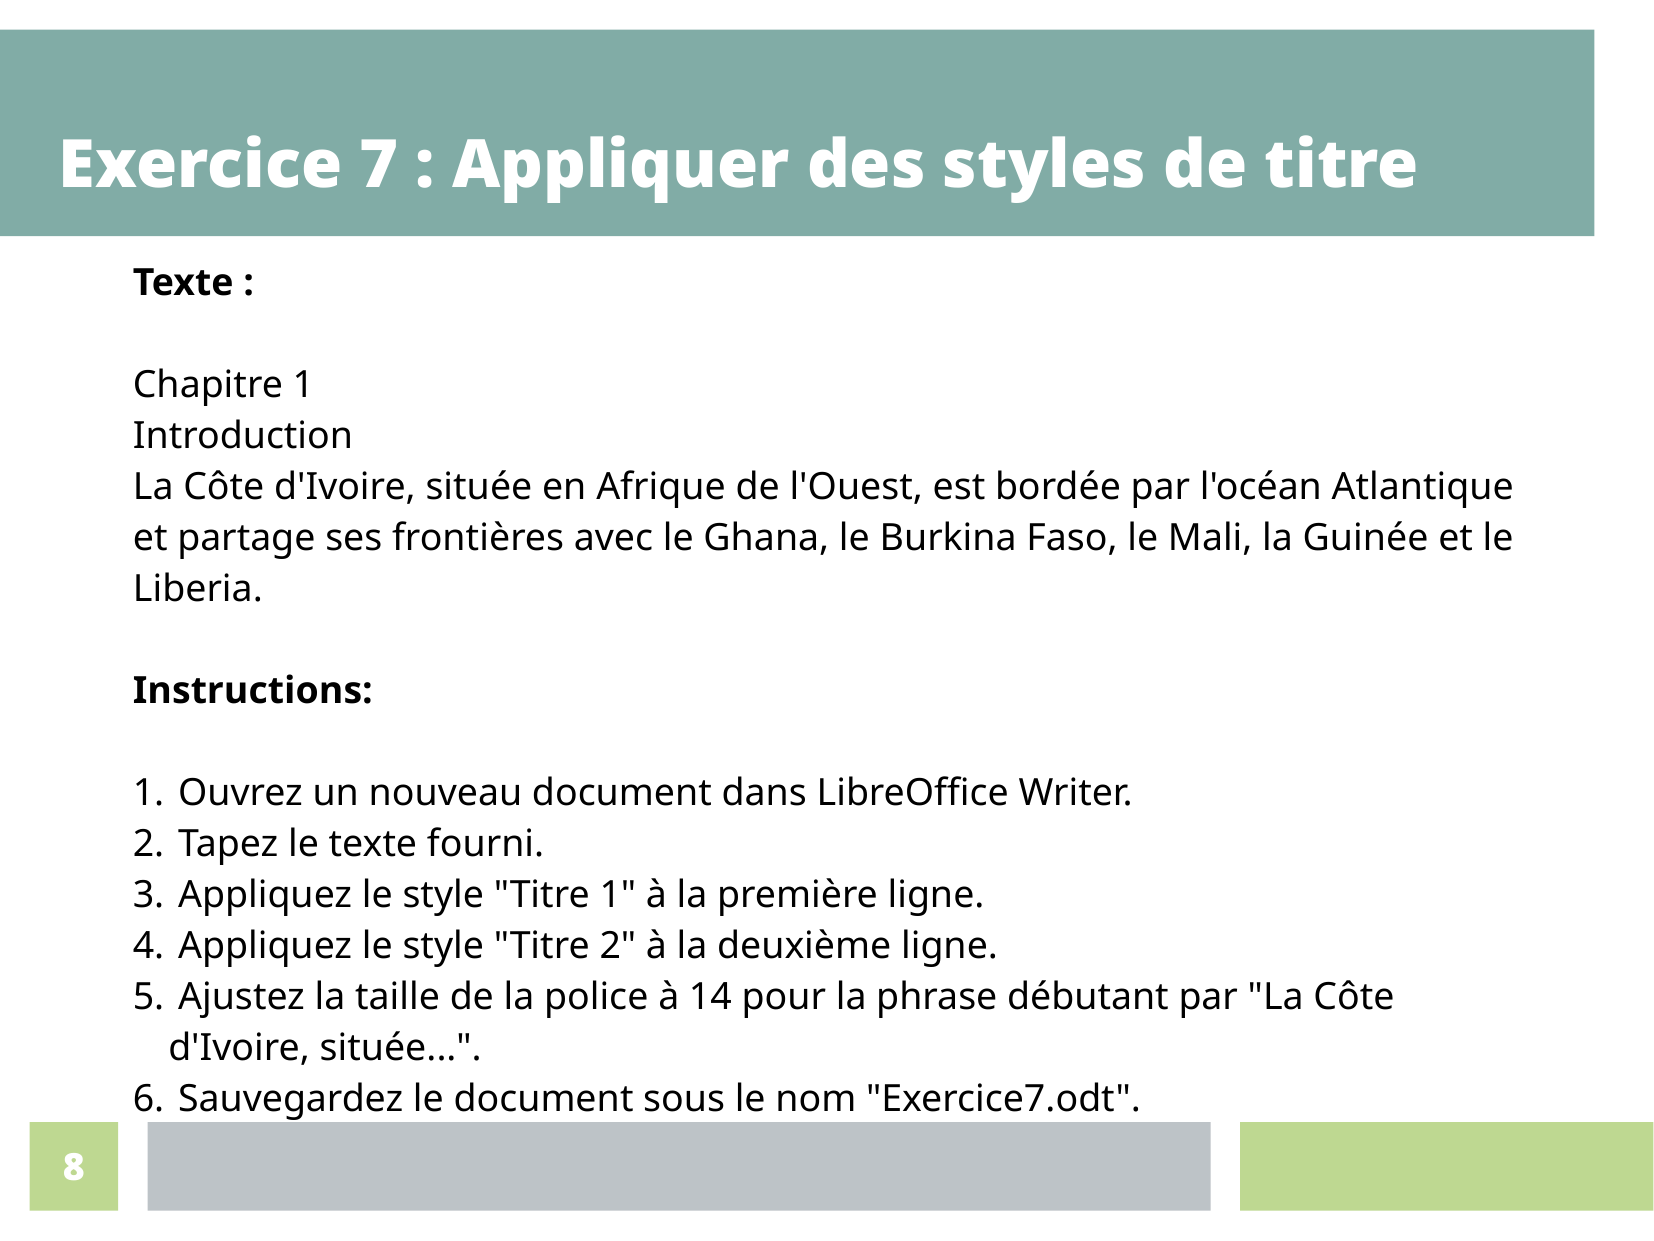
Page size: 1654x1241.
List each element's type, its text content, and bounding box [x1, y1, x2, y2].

text_box Texte : Chapitre 1 Introduction La Côte d'Ivoire, située en Afrique de l'Ouest, est bordée par l'océan Atlantique et partage ses frontières avec le Ghana, le Burkina Faso, le Mali, la Guinée et le Liberia. Instructions: Ouvrez un nouveau document dans LibreOffice Writer. Tapez le texte fourni. Appliquez le style "Titre 1" à la première ligne. Appliquez le style "Titre 2" à la deuxième ligne. Ajustez la taille de la police à 14 pour la phrase débutant par "La Côte d'Ivoire, située...". Sauvegardez le document sous le nom "Exercice7.odt". [118, 248, 1536, 1131]
title Exercice 7 : Appliquer des styles de titre [59, 59, 1595, 207]
